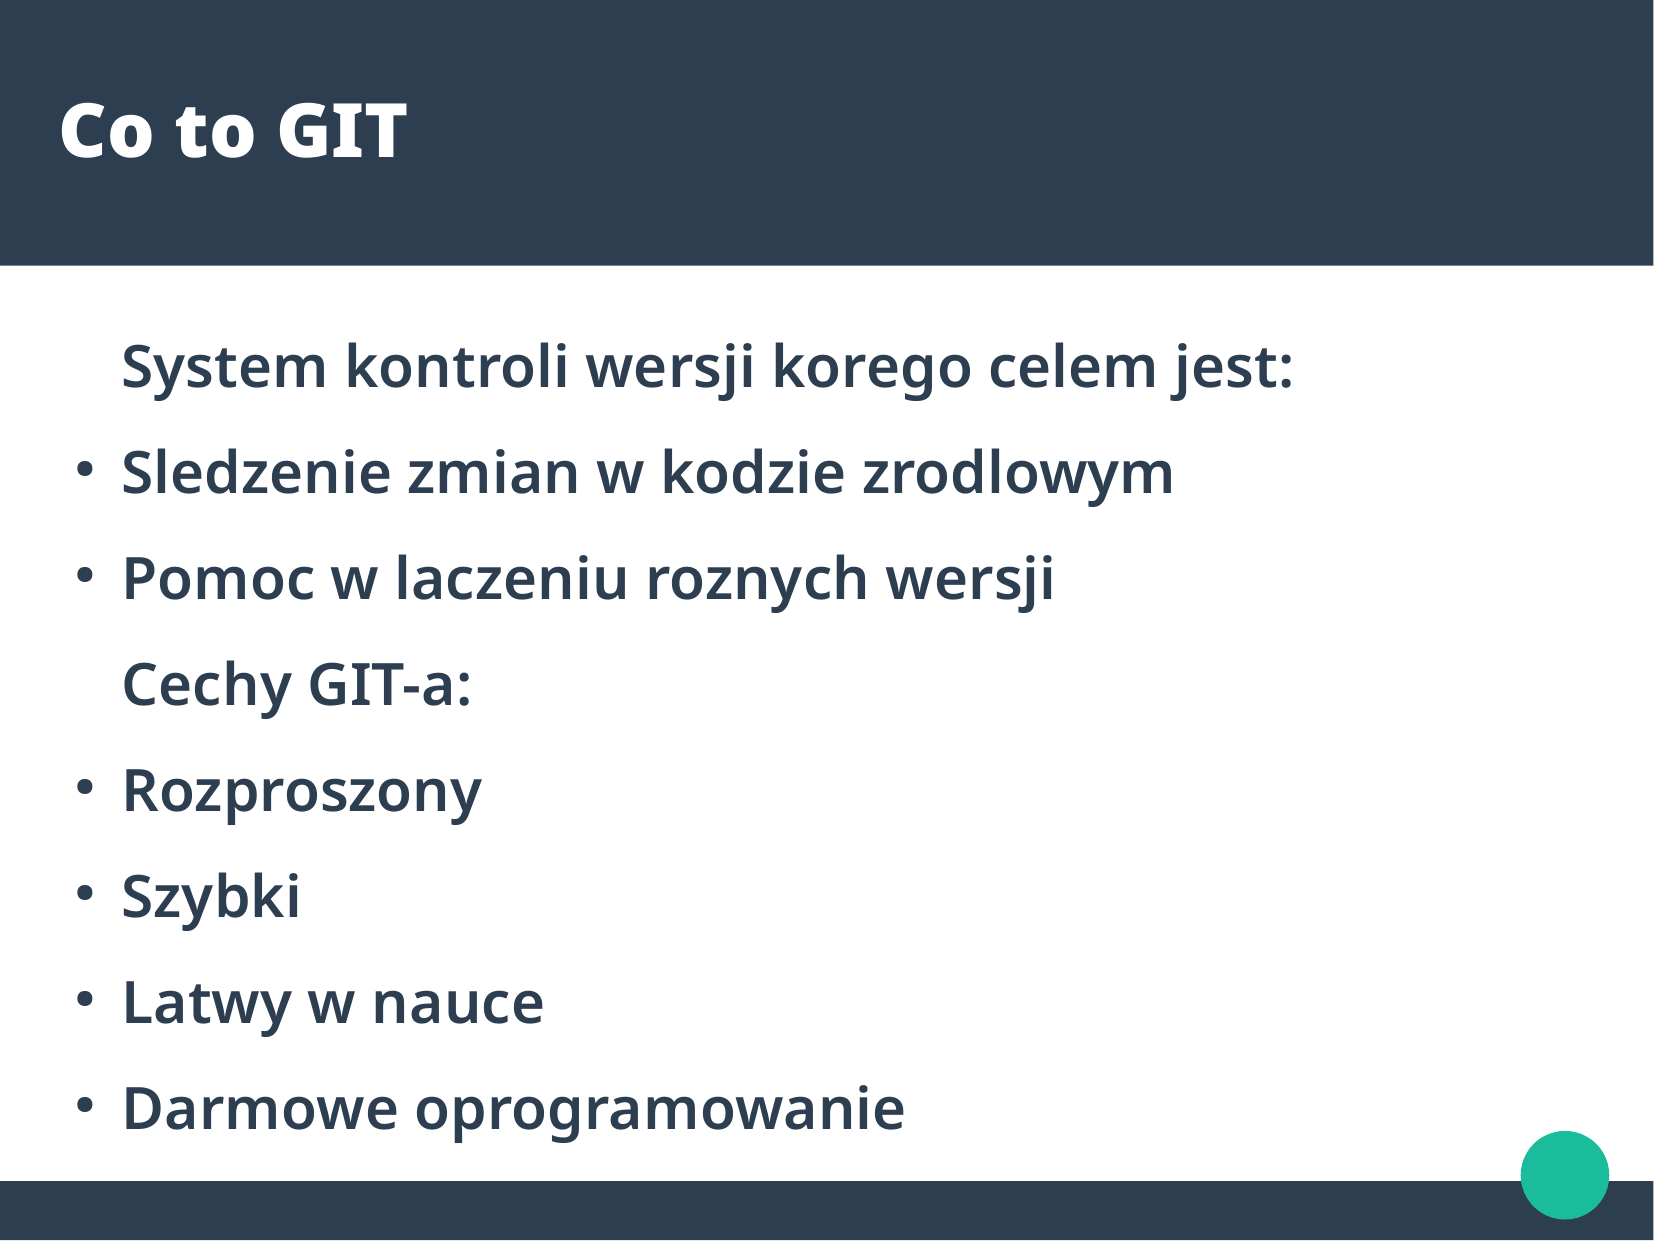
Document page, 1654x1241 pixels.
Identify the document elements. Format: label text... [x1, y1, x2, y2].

title Co to GIT [59, 49, 1595, 207]
list System kontroli wersji korego celem jest: Sledzenie zmian w kodzie zrodlowym Pomoc w laczeniu roznych wersji Cechy GIT-a: Rozproszony Szybki Latwy w nauce Darmowe oprogramowanie [59, 324, 1595, 1152]
